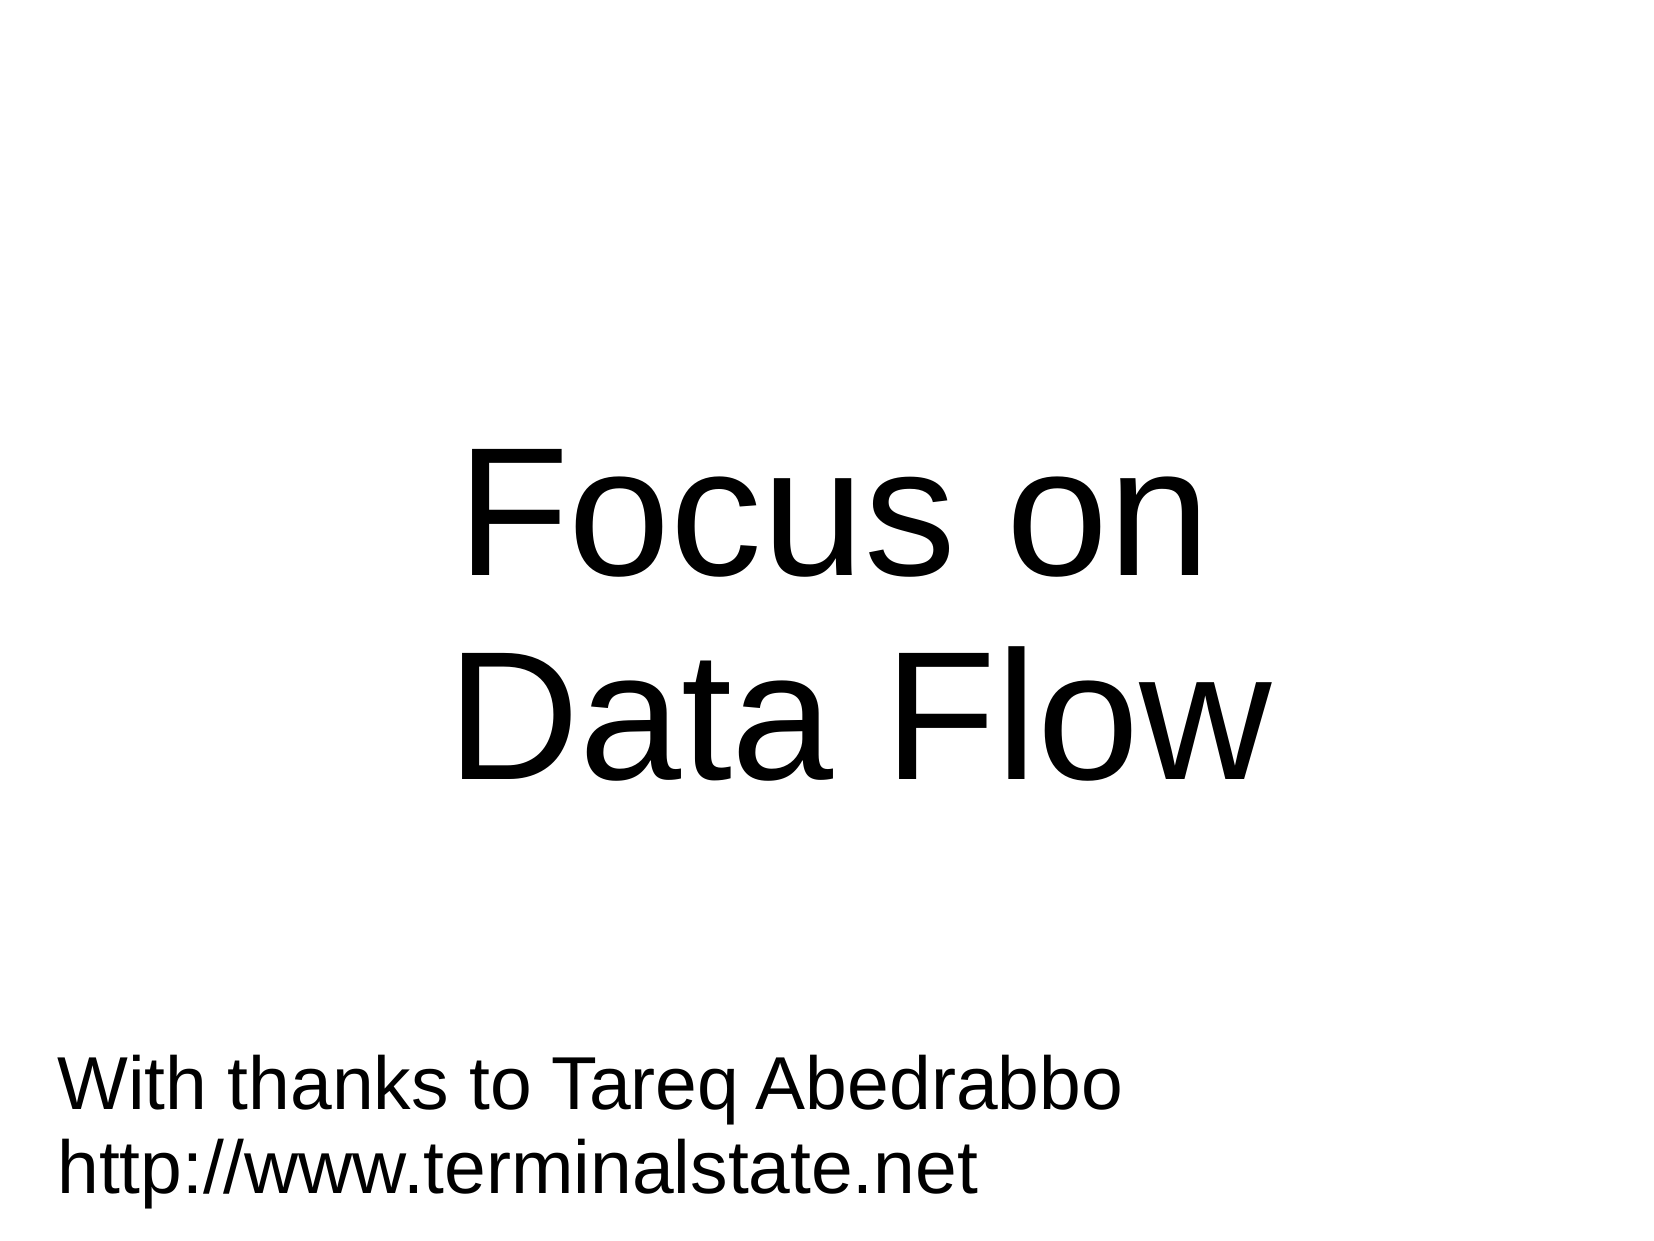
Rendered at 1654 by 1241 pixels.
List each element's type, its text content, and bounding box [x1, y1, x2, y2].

text_box With thanks to Tareq Abedrabbo http://www.terminalstate.net [42, 1033, 1571, 1217]
text_box Focus on Data Flow [432, 401, 1288, 827]
